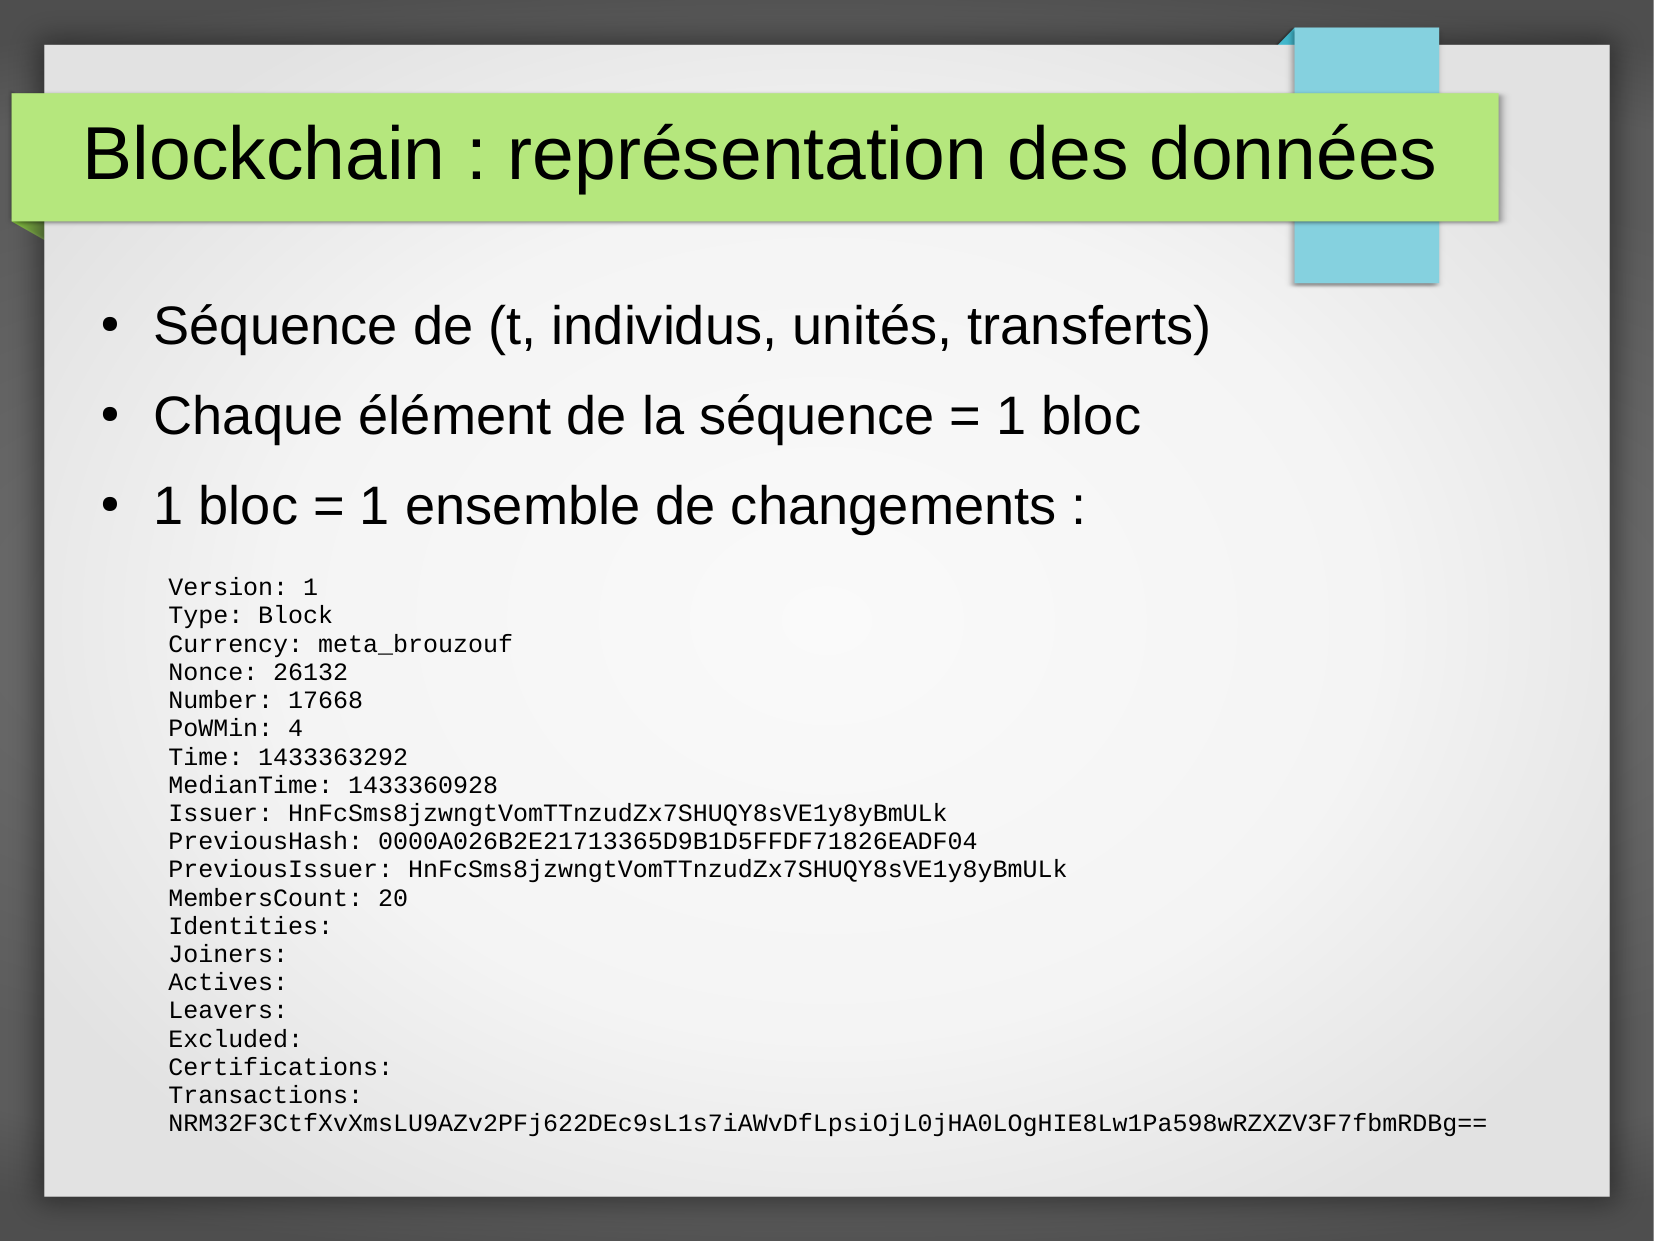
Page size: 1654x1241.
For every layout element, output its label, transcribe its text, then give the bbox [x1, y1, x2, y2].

list Séquence de (t, individus, unités, transferts) Chaque élément de la séquence = 1 bloc 1 bloc = 1 ensemble de changements : [82, 295, 1571, 1015]
text_box Version: 1 Type: Block Currency: meta_brouzouf Nonce: 26132 Number: 17668 PoWMin: 4 Time: 1433363292 MedianTime: 1433360928 Issuer: HnFcSms8jzwngtVomTTnzudZx7SHUQY8sVE1y8yBmULk PreviousHash: 0000A026B2E21713365D9B1D5FFDF71826EADF04 PreviousIssuer: HnFcSms8jzwngtVomTTnzudZx7SHUQY8sVE1y8yBmULk MembersCount: 20 Identities: Joiners: Actives: Leavers: Excluded: Certifications: Transactions: NRM32F3CtfXvXmsLU9AZv2PFj622DEc9sL1s7iAWvDfLpsiOjL0jHA0LOgHIE8Lw1Pa598wRZXZV3F7fbmRDBg== [153, 567, 1524, 1158]
picture [0, 0, 1654, 1241]
title Blockchain : représentation des données [82, 94, 1512, 213]
